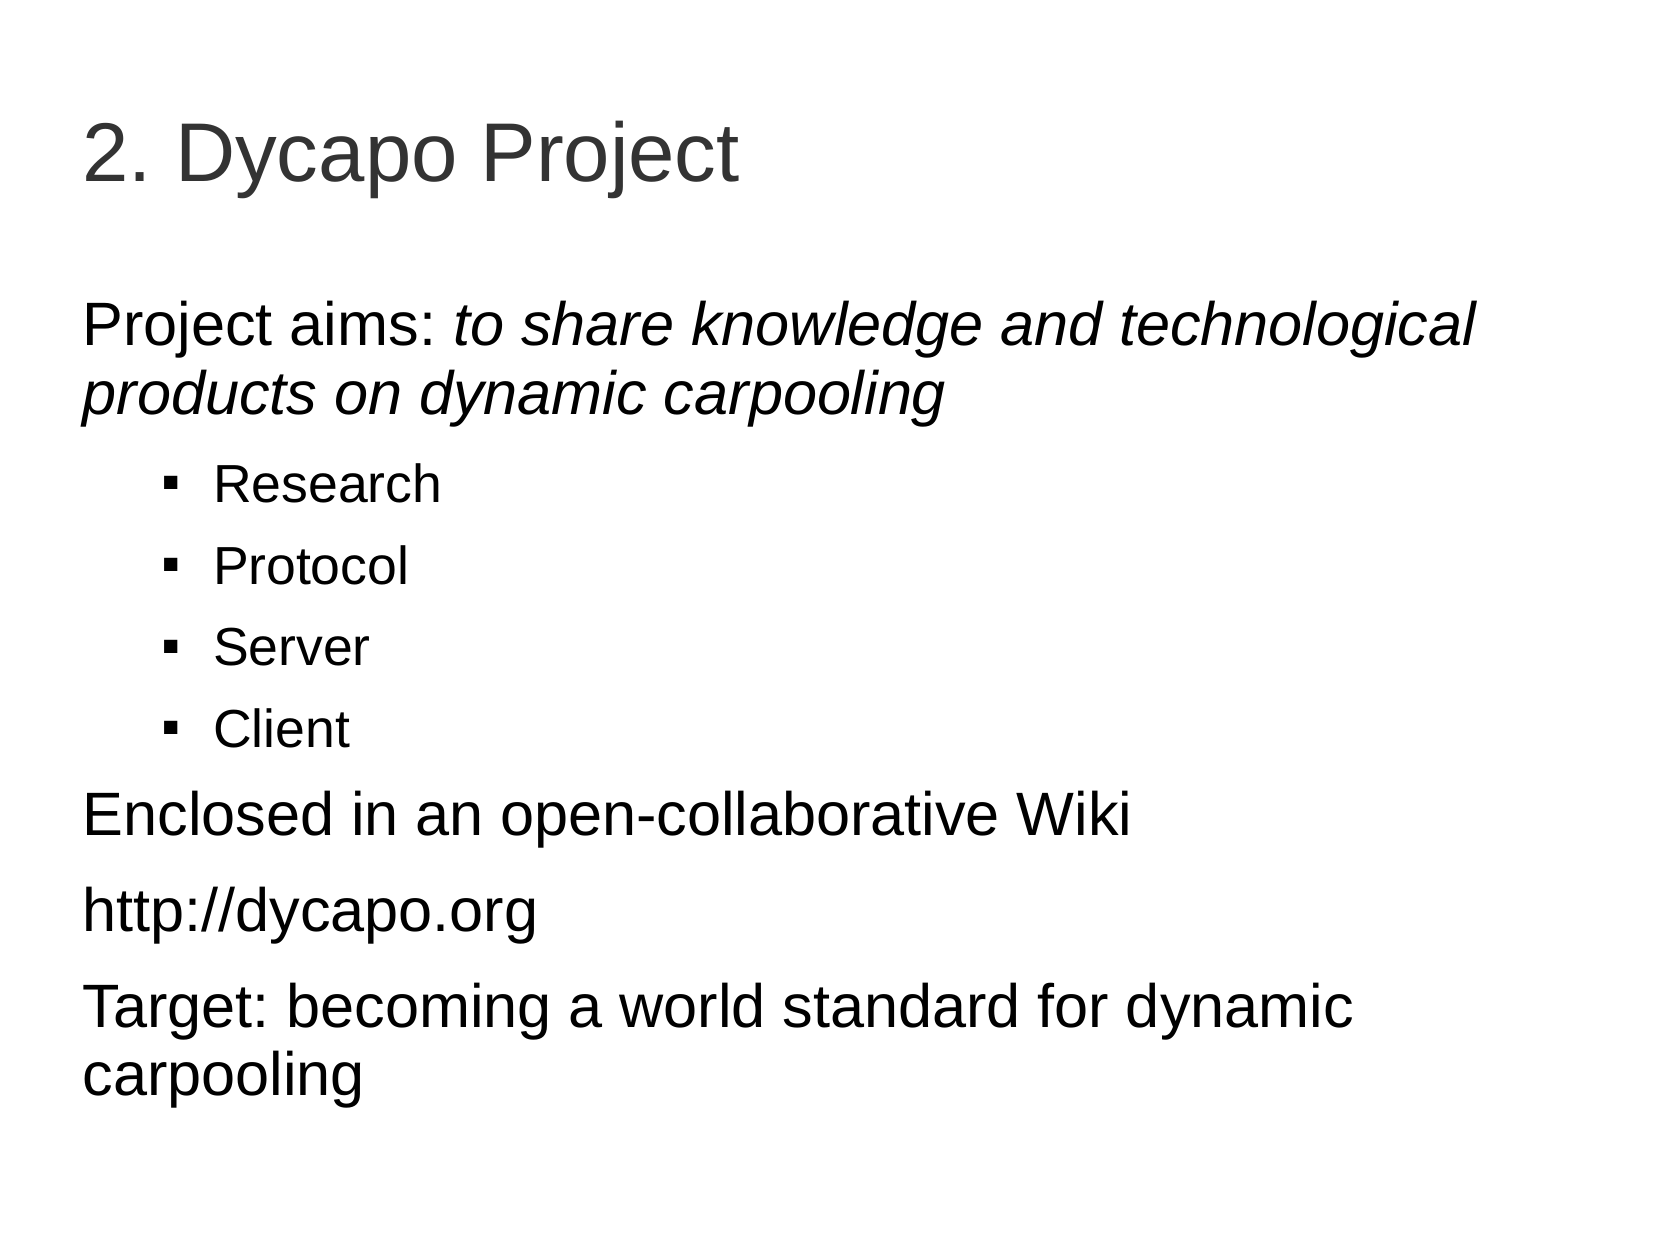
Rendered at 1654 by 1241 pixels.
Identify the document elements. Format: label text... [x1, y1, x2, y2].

list Project aims: to share knowledge and technological products on dynamic carpooling Research Protocol Server Client Enclosed in an open-collaborative Wiki http://dycapo.org Target: becoming a world standard for dynamic carpooling [82, 290, 1571, 1109]
title 2. Dycapo Project [82, 49, 1571, 257]
